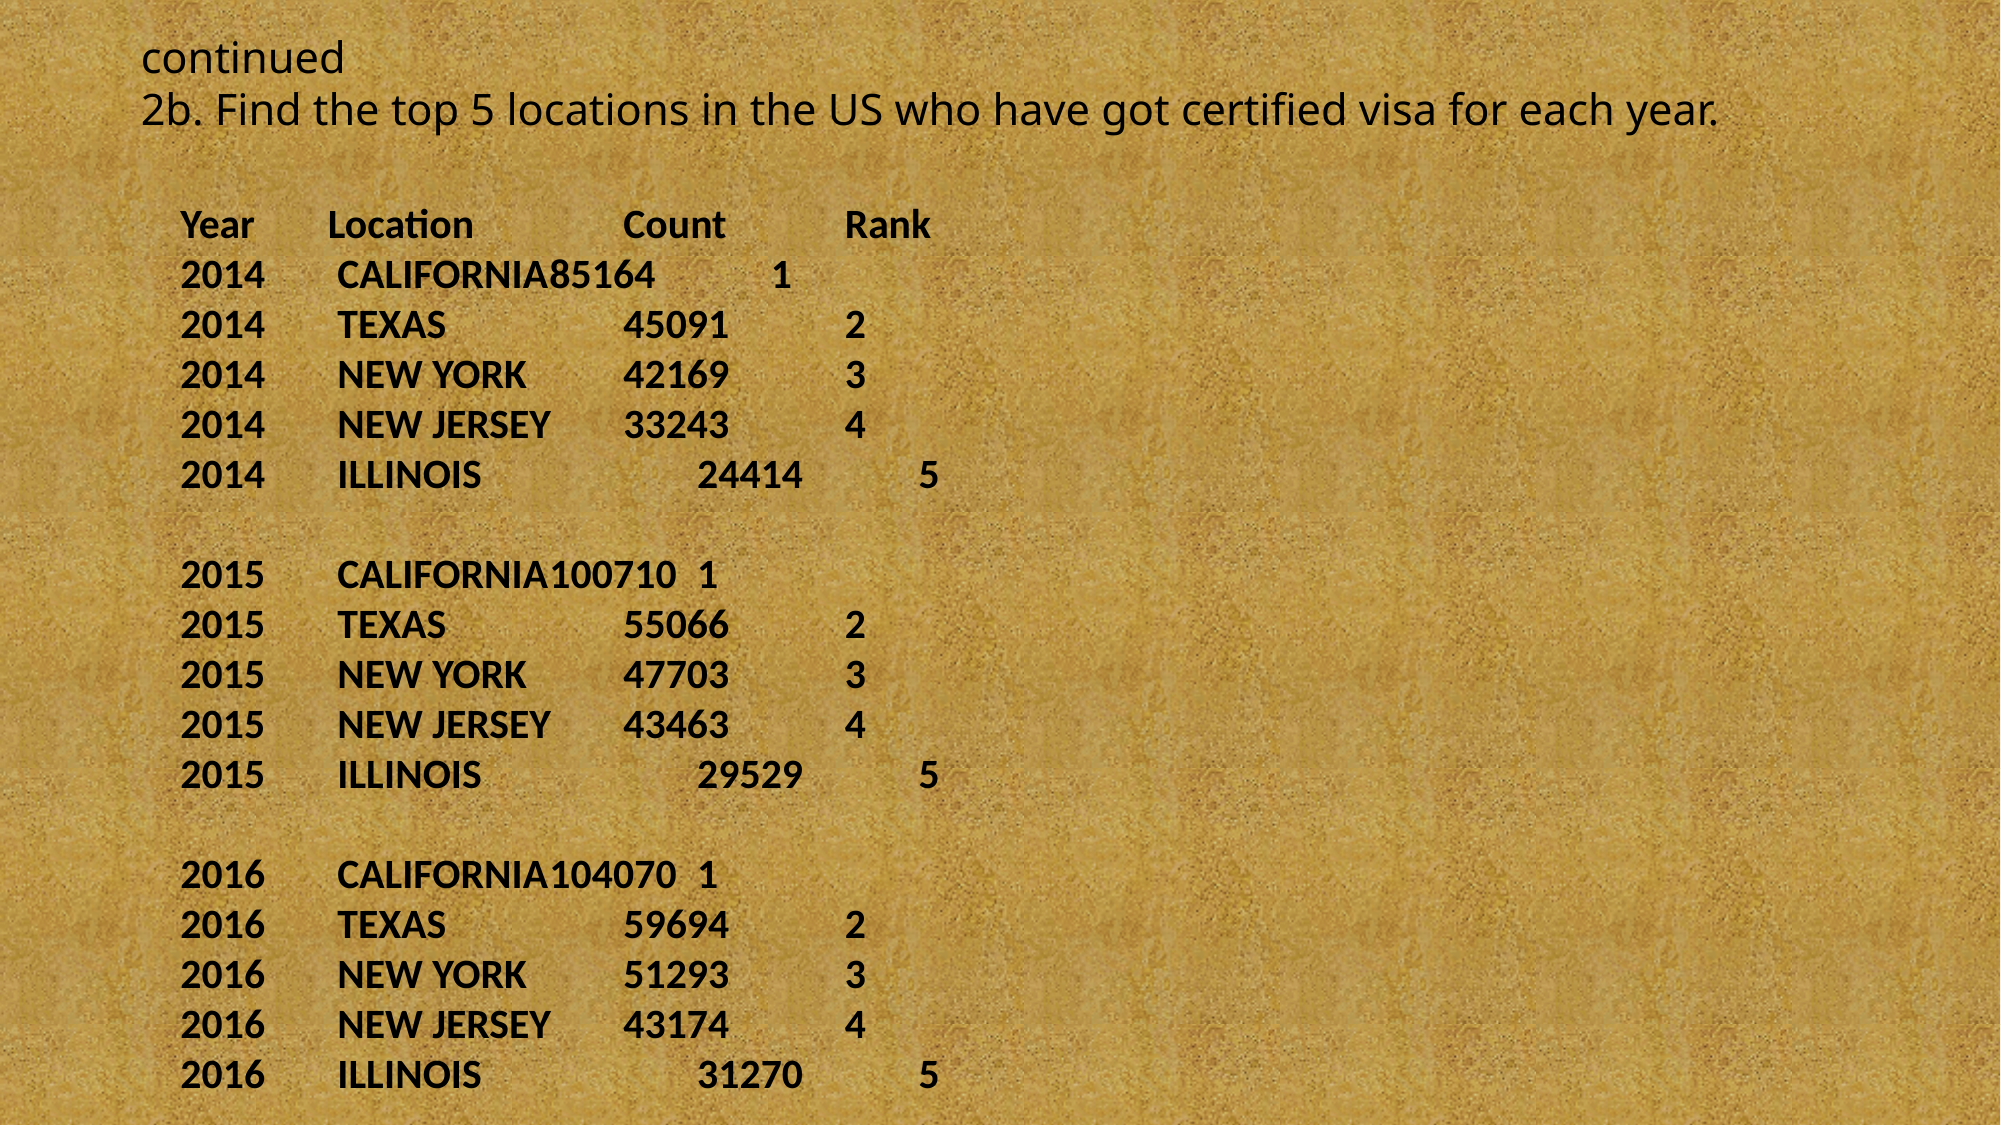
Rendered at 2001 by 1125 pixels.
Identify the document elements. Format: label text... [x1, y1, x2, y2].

list Year Location Count Rank 2014 CALIFORNIA 85164 1 2014 TEXAS 45091 2 2014 NEW YORK 42169 3 2014 NEW JERSEY 33243 4 2014 ILLINOIS 24414 5 2015 CALIFORNIA 100710 1 2015 TEXAS 55066 2 2015 NEW YORK 47703 3 2015 NEW JERSEY 43463 4 2015 ILLINOIS 29529 5 2016 CALIFORNIA 104070 1 2016 TEXAS 59694 2 2016 NEW YORK 51293 3 2016 NEW JERSEY 43174 4 2016 ILLINOIS 31270 5 [165, 188, 1884, 1087]
title continued 2b. Find the top 5 locations in the US who have got certified visa for each year. [125, 0, 1878, 142]
picture [0, 0, 2001, 1125]
